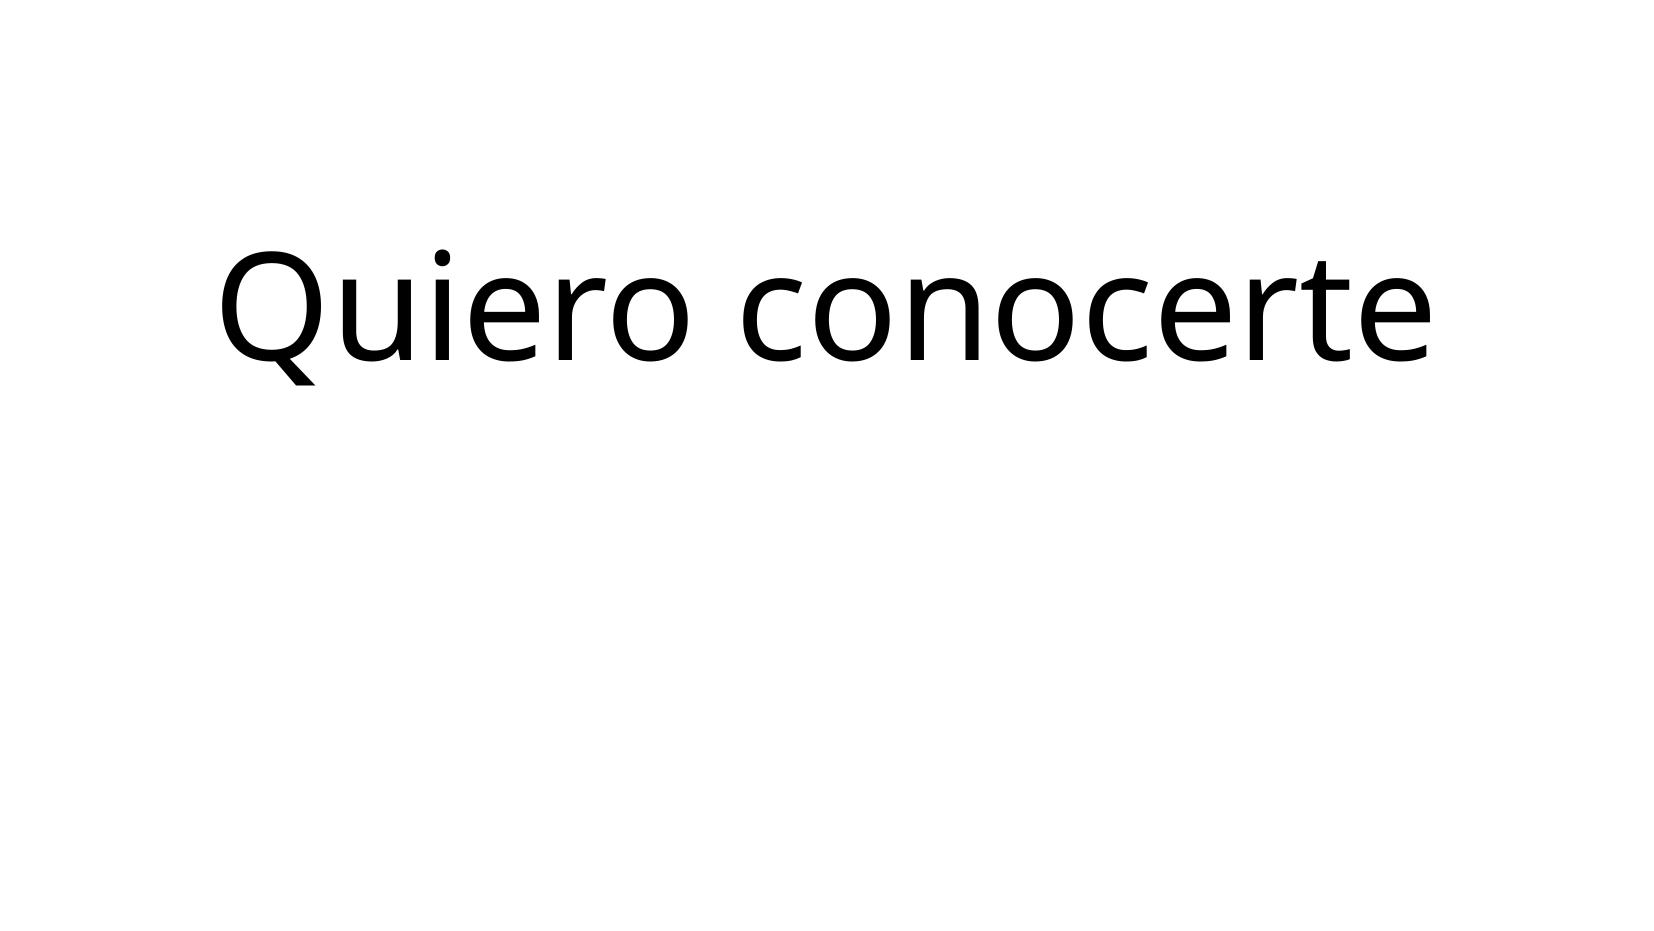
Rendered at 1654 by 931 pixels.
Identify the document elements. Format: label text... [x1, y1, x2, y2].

title Quiero conocerte [0, 196, 1654, 408]
